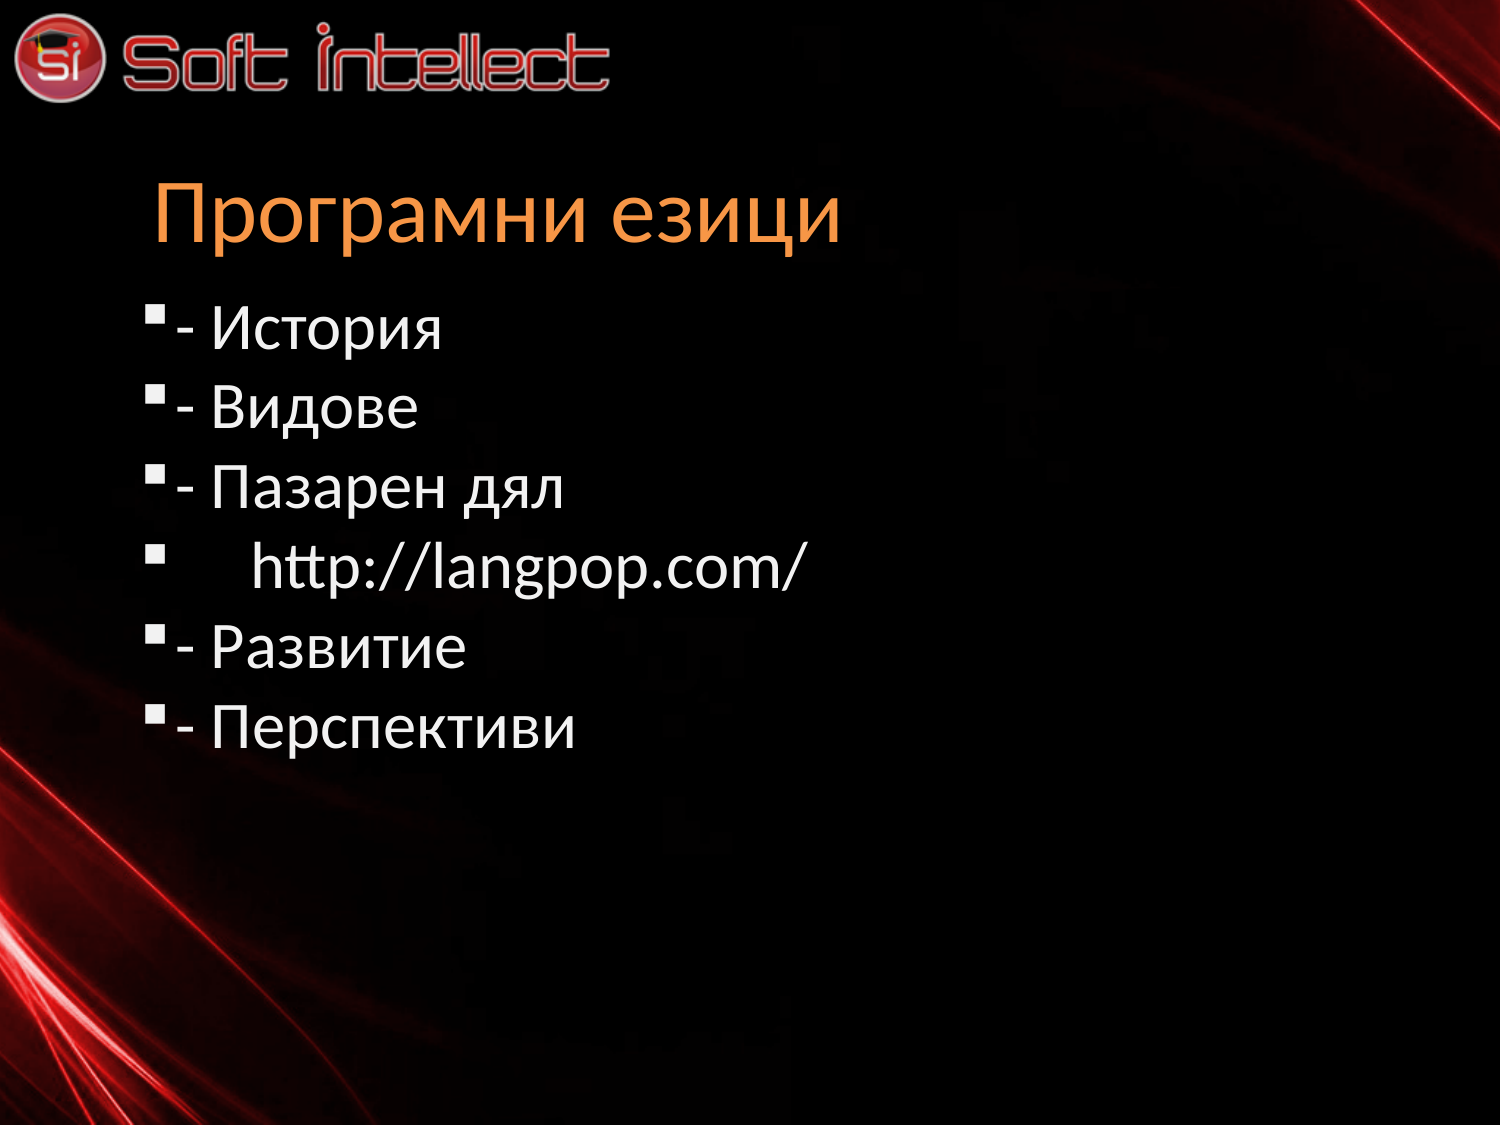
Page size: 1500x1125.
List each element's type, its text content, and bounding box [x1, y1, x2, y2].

text_box - История - Видове - Пазарен дял http://langpop.com/ - Развитие - Перспективи [124, 275, 1375, 1018]
text_box Програмни езици [137, 112, 1488, 300]
picture [0, 0, 1500, 1125]
